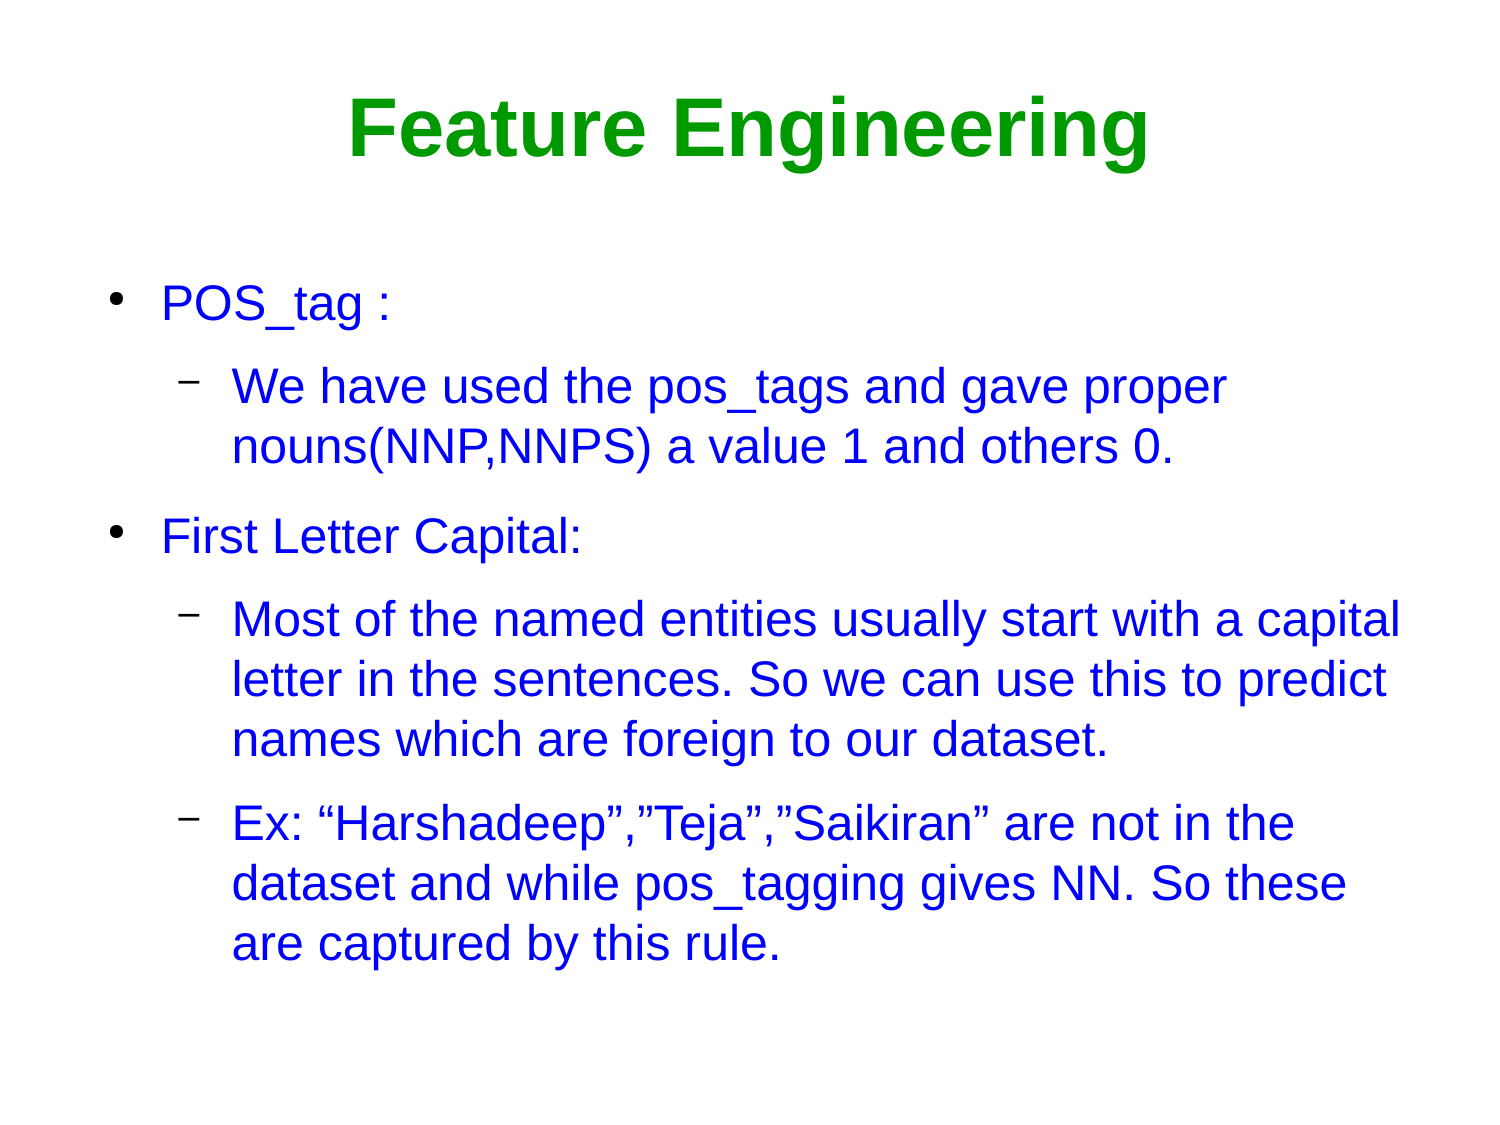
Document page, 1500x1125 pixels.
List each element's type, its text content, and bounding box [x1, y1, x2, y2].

title Feature Engineering [75, 29, 1425, 217]
list POS_tag : We have used the pos_tags and gave proper nouns(NNP,NNPS) a value 1 and others 0. First Letter Capital: Most of the named entities usually start with a capital letter in the sentences. So we can use this to predict names which are foreign to our dataset. Ex: “Harshadeep”,”Teja”,”Saikiran” are not in the dataset and while pos_tagging gives NN. So these are captured by this rule. [75, 262, 1425, 1005]
